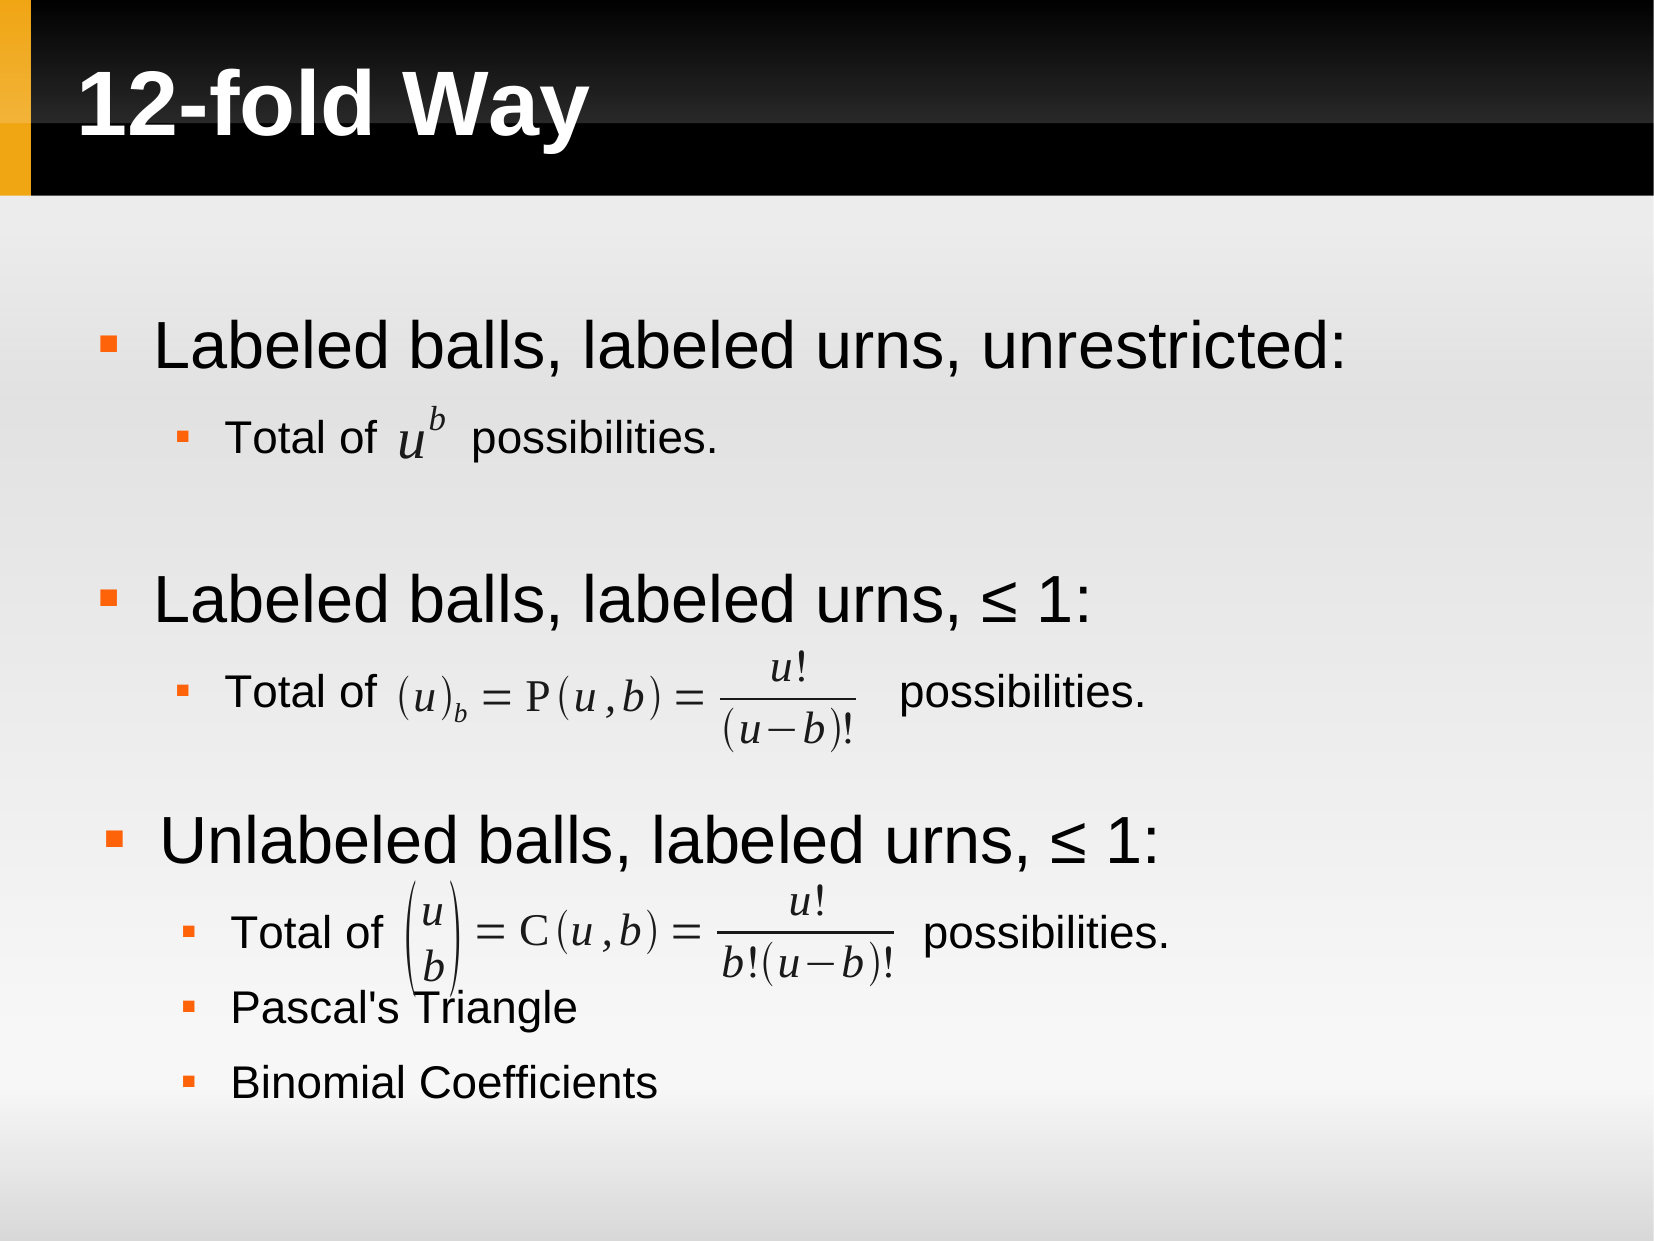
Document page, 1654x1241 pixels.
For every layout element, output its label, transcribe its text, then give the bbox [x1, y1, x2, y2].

chart [397, 874, 904, 1000]
chart [389, 399, 508, 459]
title 12-fold Way [76, 7, 1565, 200]
list Unlabeled balls, labeled urns, ≤ 1: Total of possibilities. Pascal's Triangle Binomial Coefficients [88, 803, 1577, 1241]
picture [0, 0, 1654, 1241]
chart [390, 640, 864, 756]
list Labeled balls, labeled urns, unrestricted: Total of possibilities. Labeled balls, labeled urns, ≤ 1: Total of possibilities. [82, 307, 1571, 1112]
